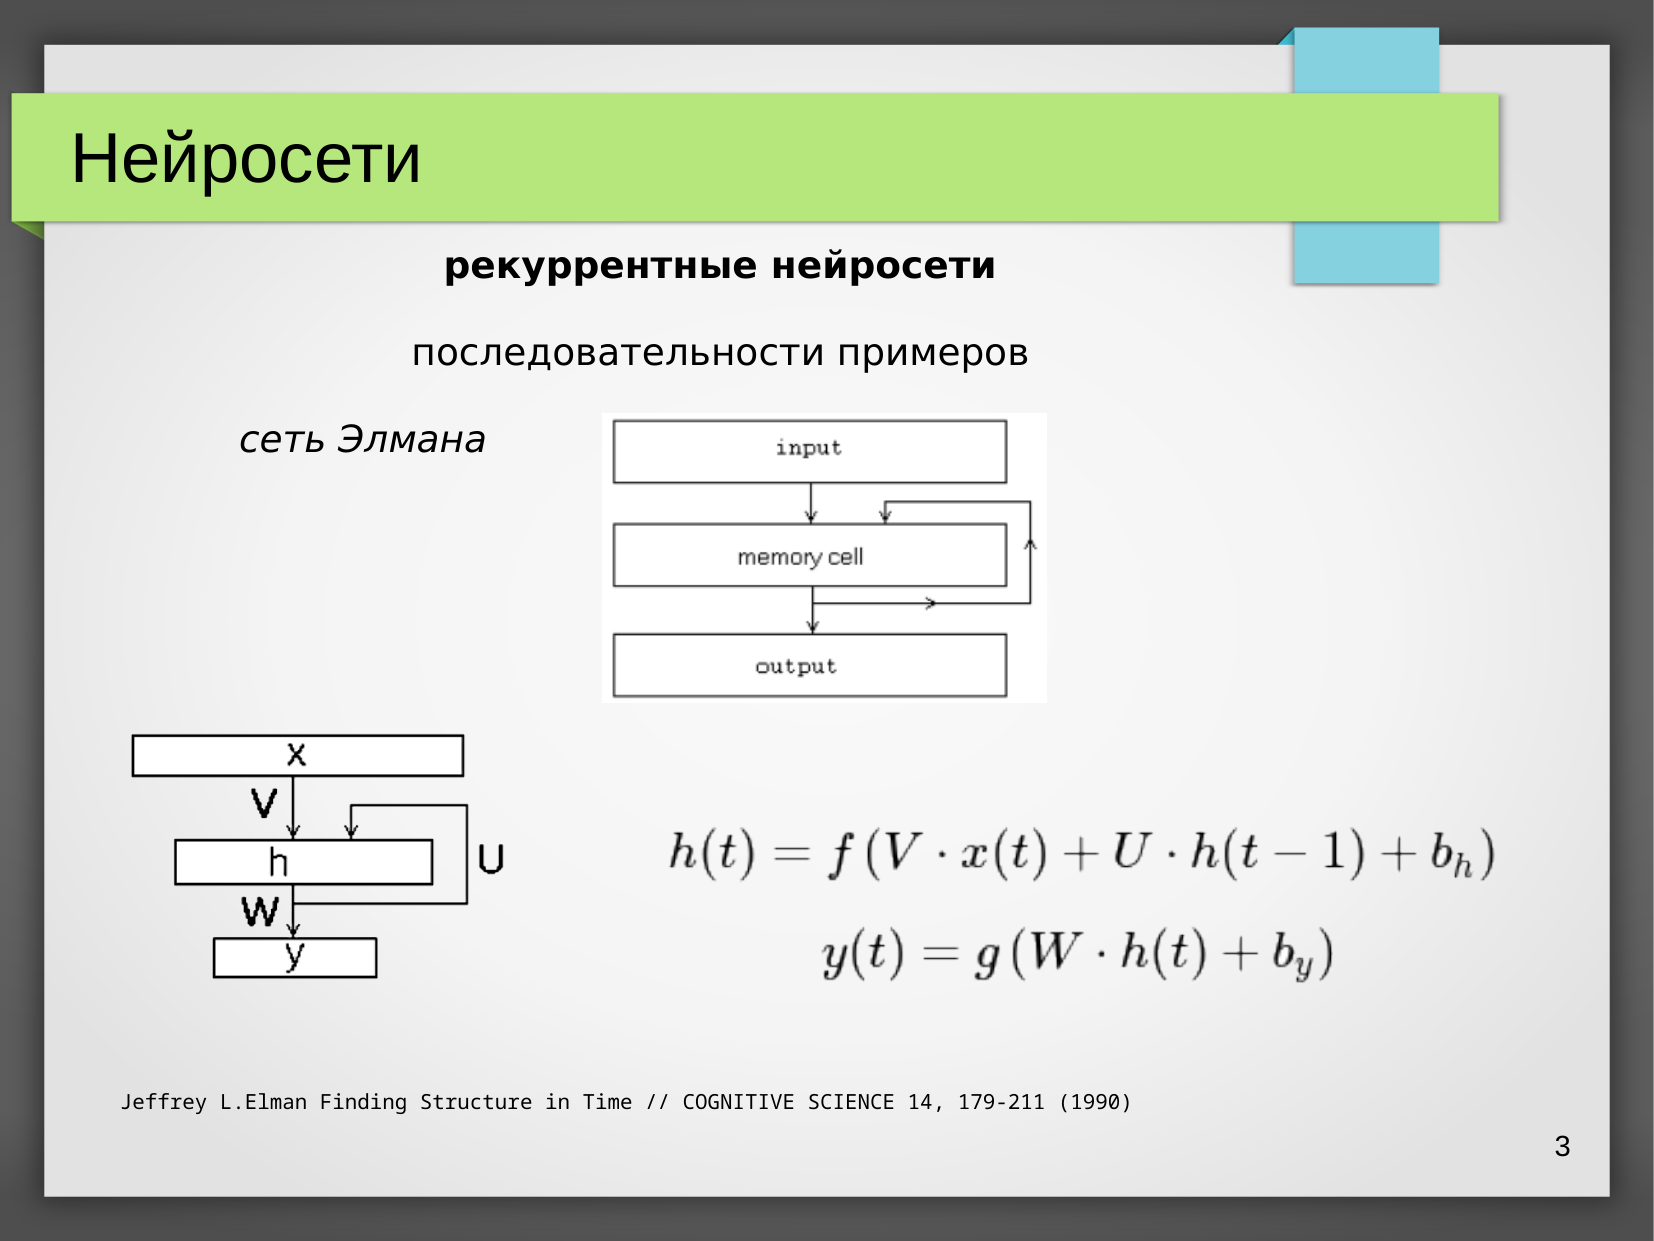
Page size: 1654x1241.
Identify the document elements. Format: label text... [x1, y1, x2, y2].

text_box рекуррентные нейросети последовательности примеров сеть Элмана [224, 236, 1217, 469]
picture [0, 0, 1654, 1241]
text_box Jeffrey L.Elman Finding Structure in Time // COGNITIVE SCIENCE 14, 179-211 (1990) [59, 1036, 1193, 1123]
title Нейросети [70, 118, 1205, 199]
